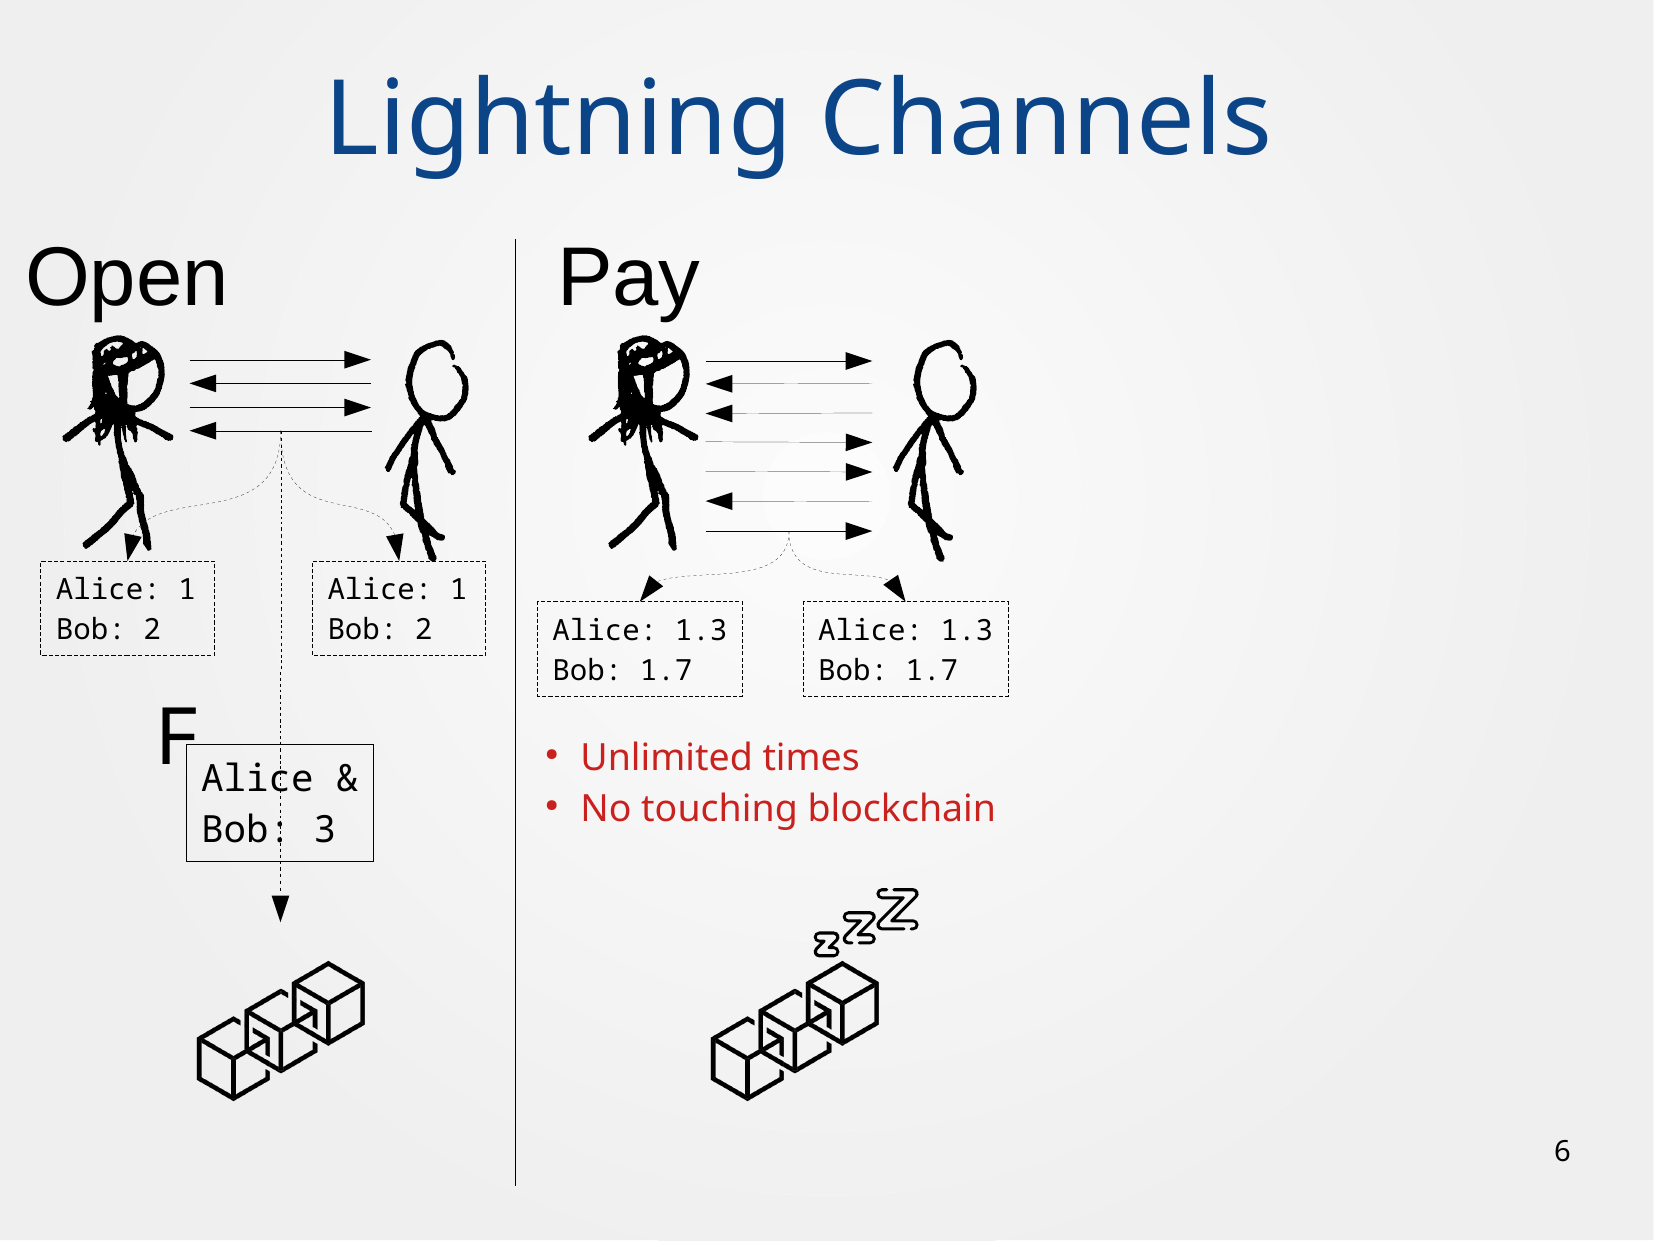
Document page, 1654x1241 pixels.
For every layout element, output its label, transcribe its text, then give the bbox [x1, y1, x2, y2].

picture [382, 337, 471, 561]
text_box Alice: 1.3 Bob: 1.7 [803, 601, 1009, 686]
text_box Pay [542, 236, 980, 335]
text_box Open [10, 222, 246, 335]
picture [644, 870, 945, 1140]
picture [61, 335, 175, 551]
text_box Unlimited times No touching blockchain [530, 722, 1021, 869]
text_box Alice: 1.3 Bob: 1.7 [537, 601, 743, 686]
text_box F [140, 672, 189, 780]
text_box Alice & Bob: 3 [186, 744, 374, 847]
picture [130, 922, 431, 1140]
picture [890, 337, 979, 564]
text_box Alice: 1 Bob: 2 [40, 561, 215, 645]
picture [587, 335, 700, 551]
text_box Alice: 1 Bob: 2 [312, 561, 486, 645]
title Lightning Channels [324, 0, 1329, 236]
